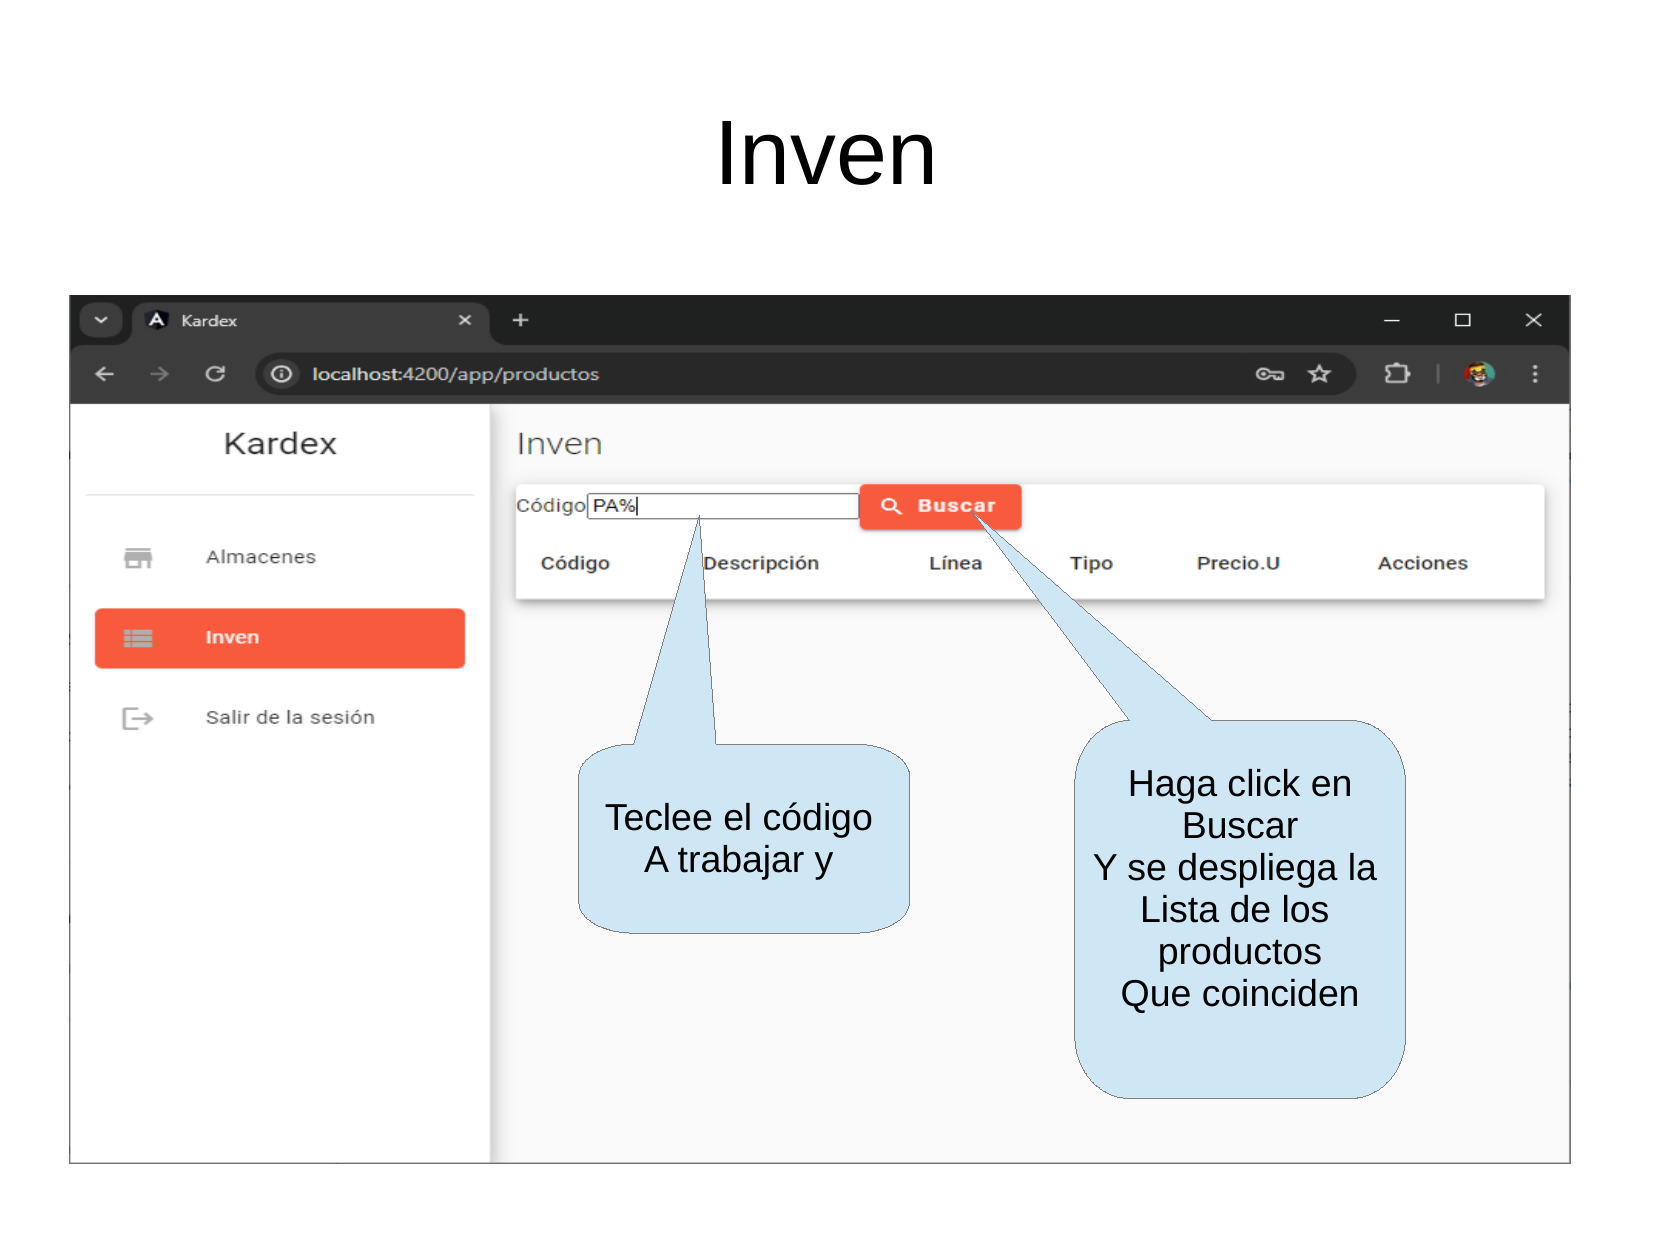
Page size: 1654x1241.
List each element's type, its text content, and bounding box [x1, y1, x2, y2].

text_box Haga click en Buscar Y se despliega la Lista de los productos Que coinciden [971, 510, 1406, 1099]
text_box Teclee el código A trabajar y [578, 515, 910, 934]
picture [69, 295, 1571, 1164]
title Inven [82, 49, 1571, 257]
